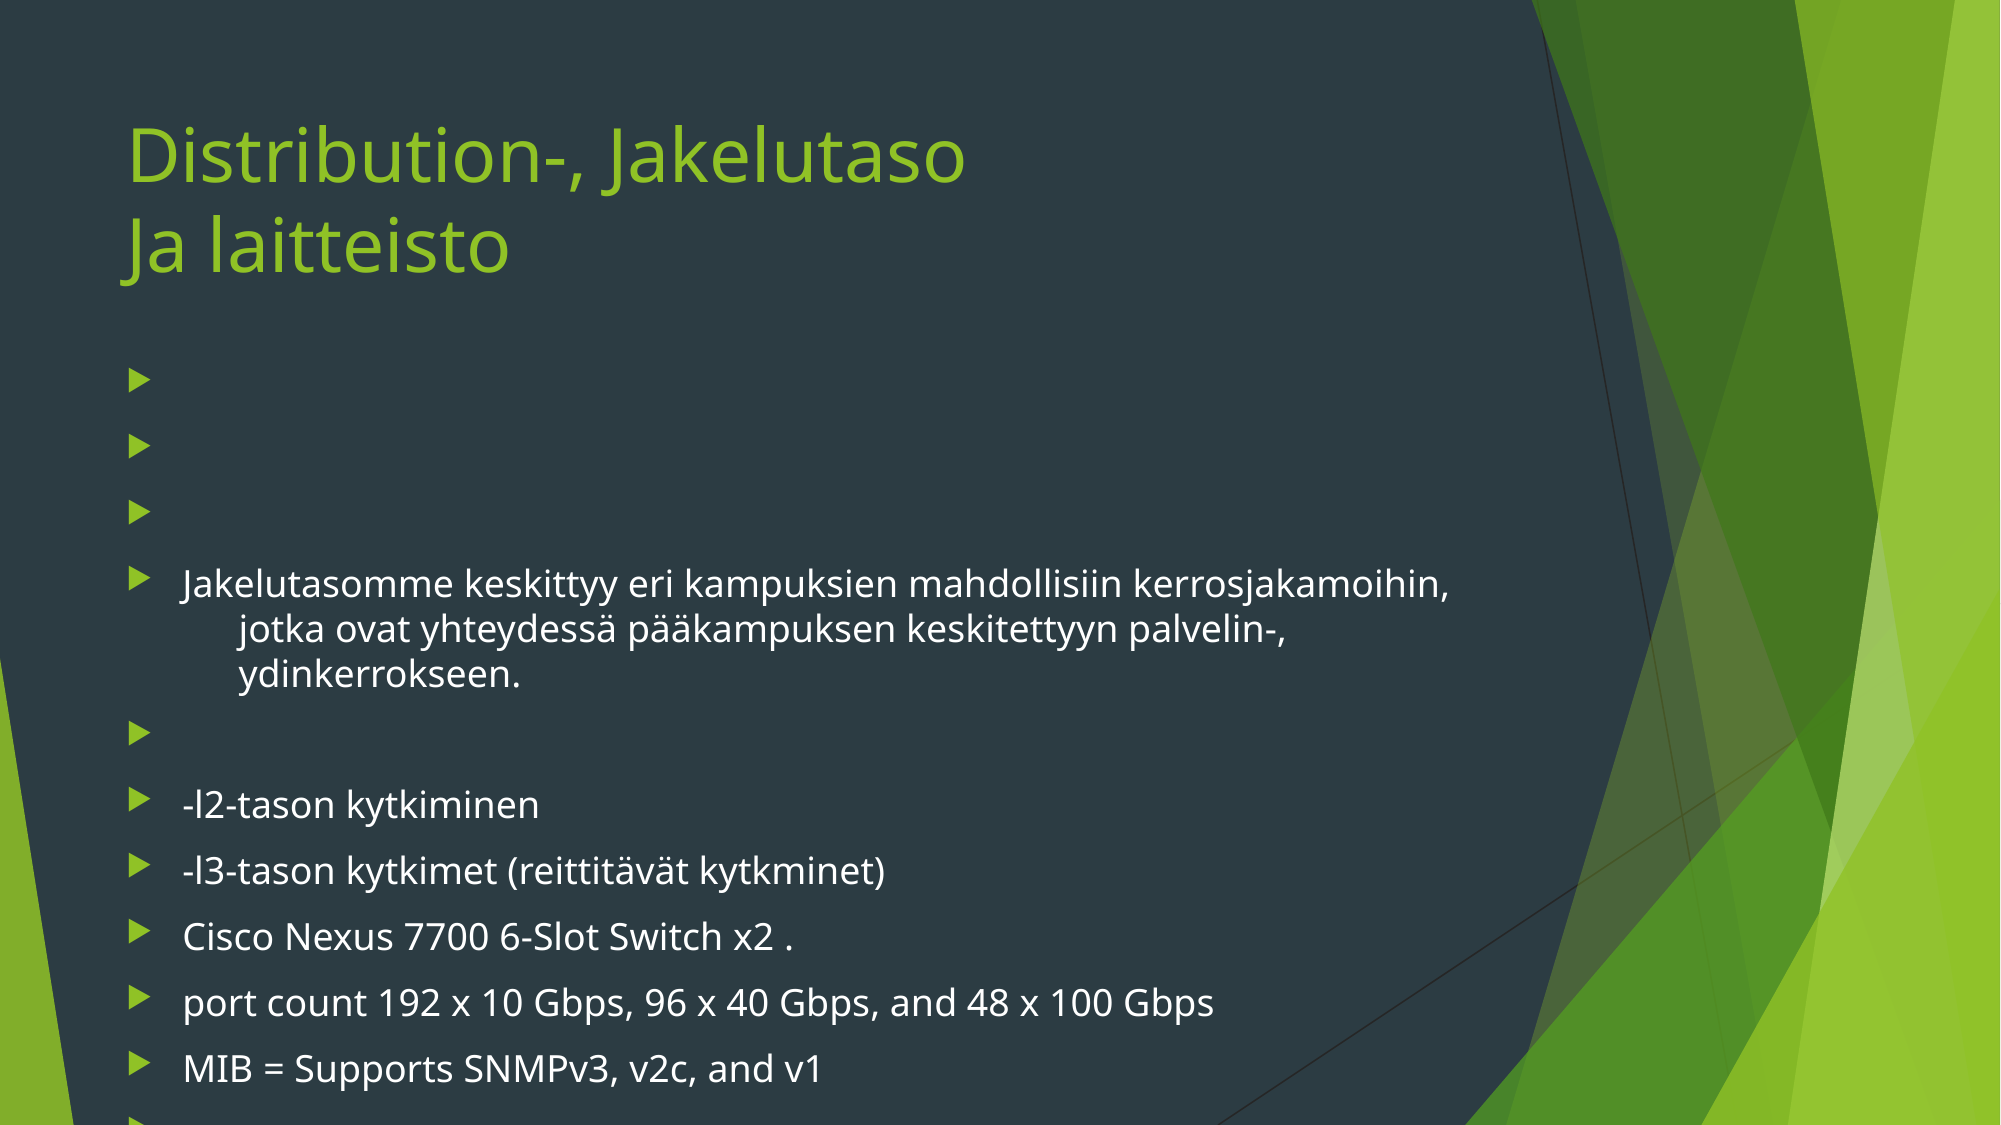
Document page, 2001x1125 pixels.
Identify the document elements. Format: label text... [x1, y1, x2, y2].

list Jakelutasomme keskittyy eri kampuksien mahdollisiin kerrosjakamoihin, jotka ovat yhteydessä pääkampuksen keskitettyyn palvelin-, ydinkerrokseen. -l2-tason kytkiminen -l3-tason kytkimet (reittitävät kytkminet) Cisco Nexus 7700 6-Slot Switch x2 . port count 192 x 10 Gbps, 96 x 40 Gbps, and 48 x 100 Gbps MIB = Supports SNMPv3, v2c, and v1 [111, 354, 1522, 1101]
title Distribution-, Jakelutaso Ja laitteisto [111, 99, 1522, 317]
